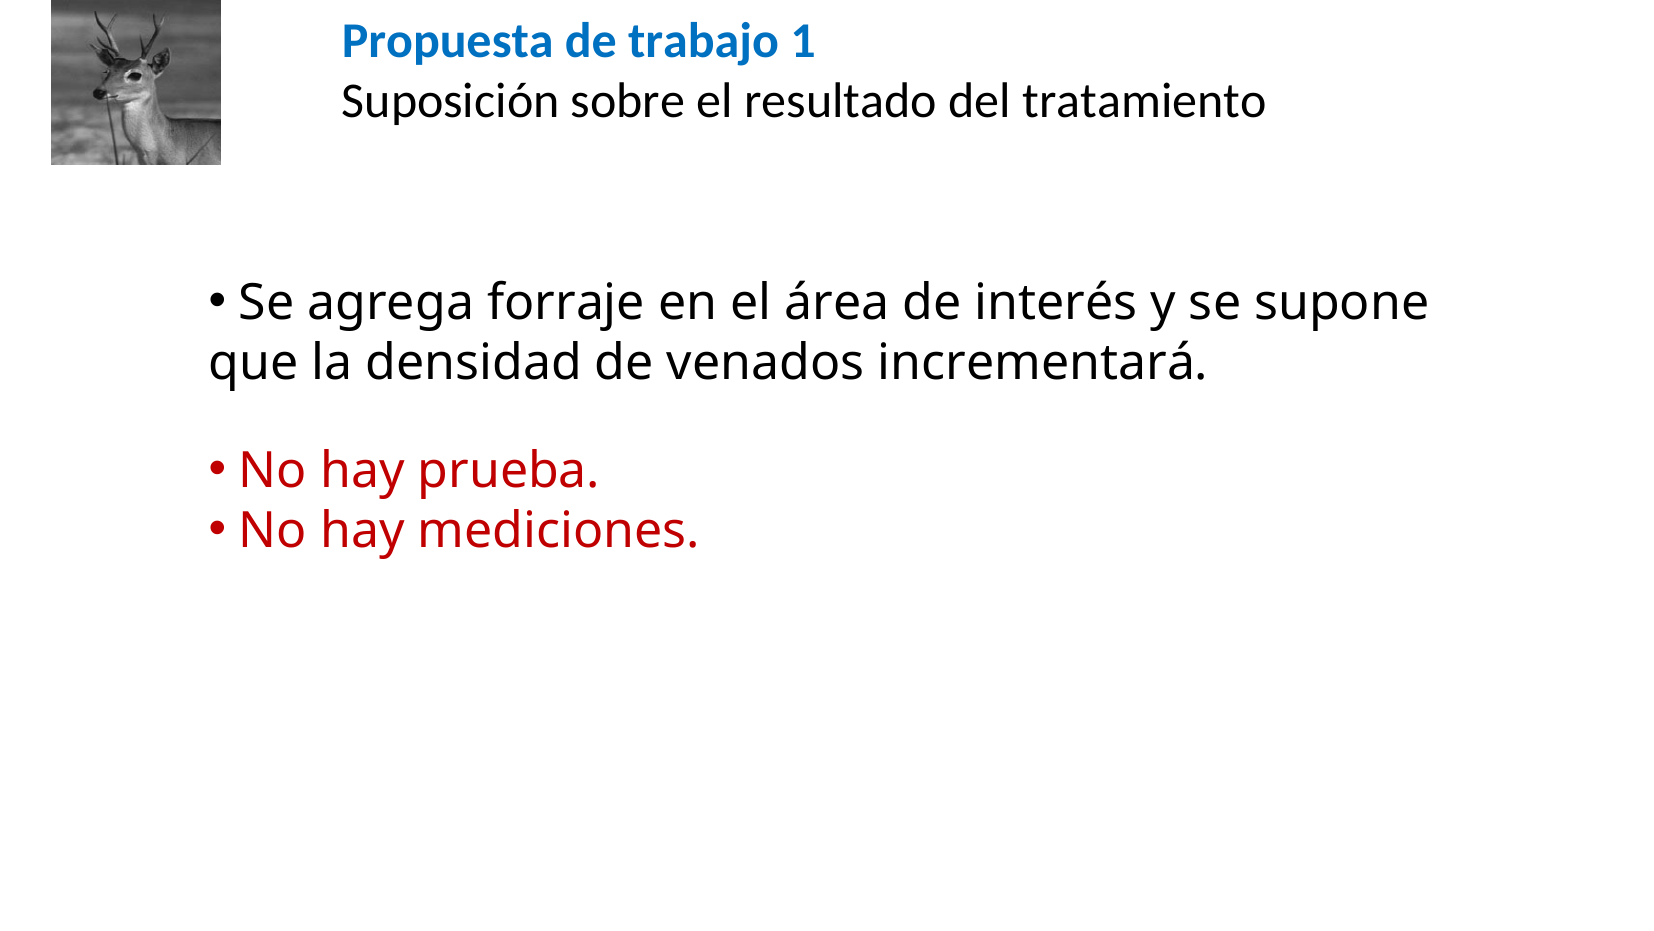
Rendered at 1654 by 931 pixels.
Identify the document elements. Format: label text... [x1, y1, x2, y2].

text_box Propuesta de trabajo 1 Suposición sobre el resultado del tratamiento [327, 0, 1283, 136]
picture [51, 0, 221, 165]
text_box No hay prueba. No hay mediciones. [193, 429, 1460, 566]
text_box Se agrega forraje en el área de interés y se supone que la densidad de venados incrementará. [193, 261, 1525, 398]
